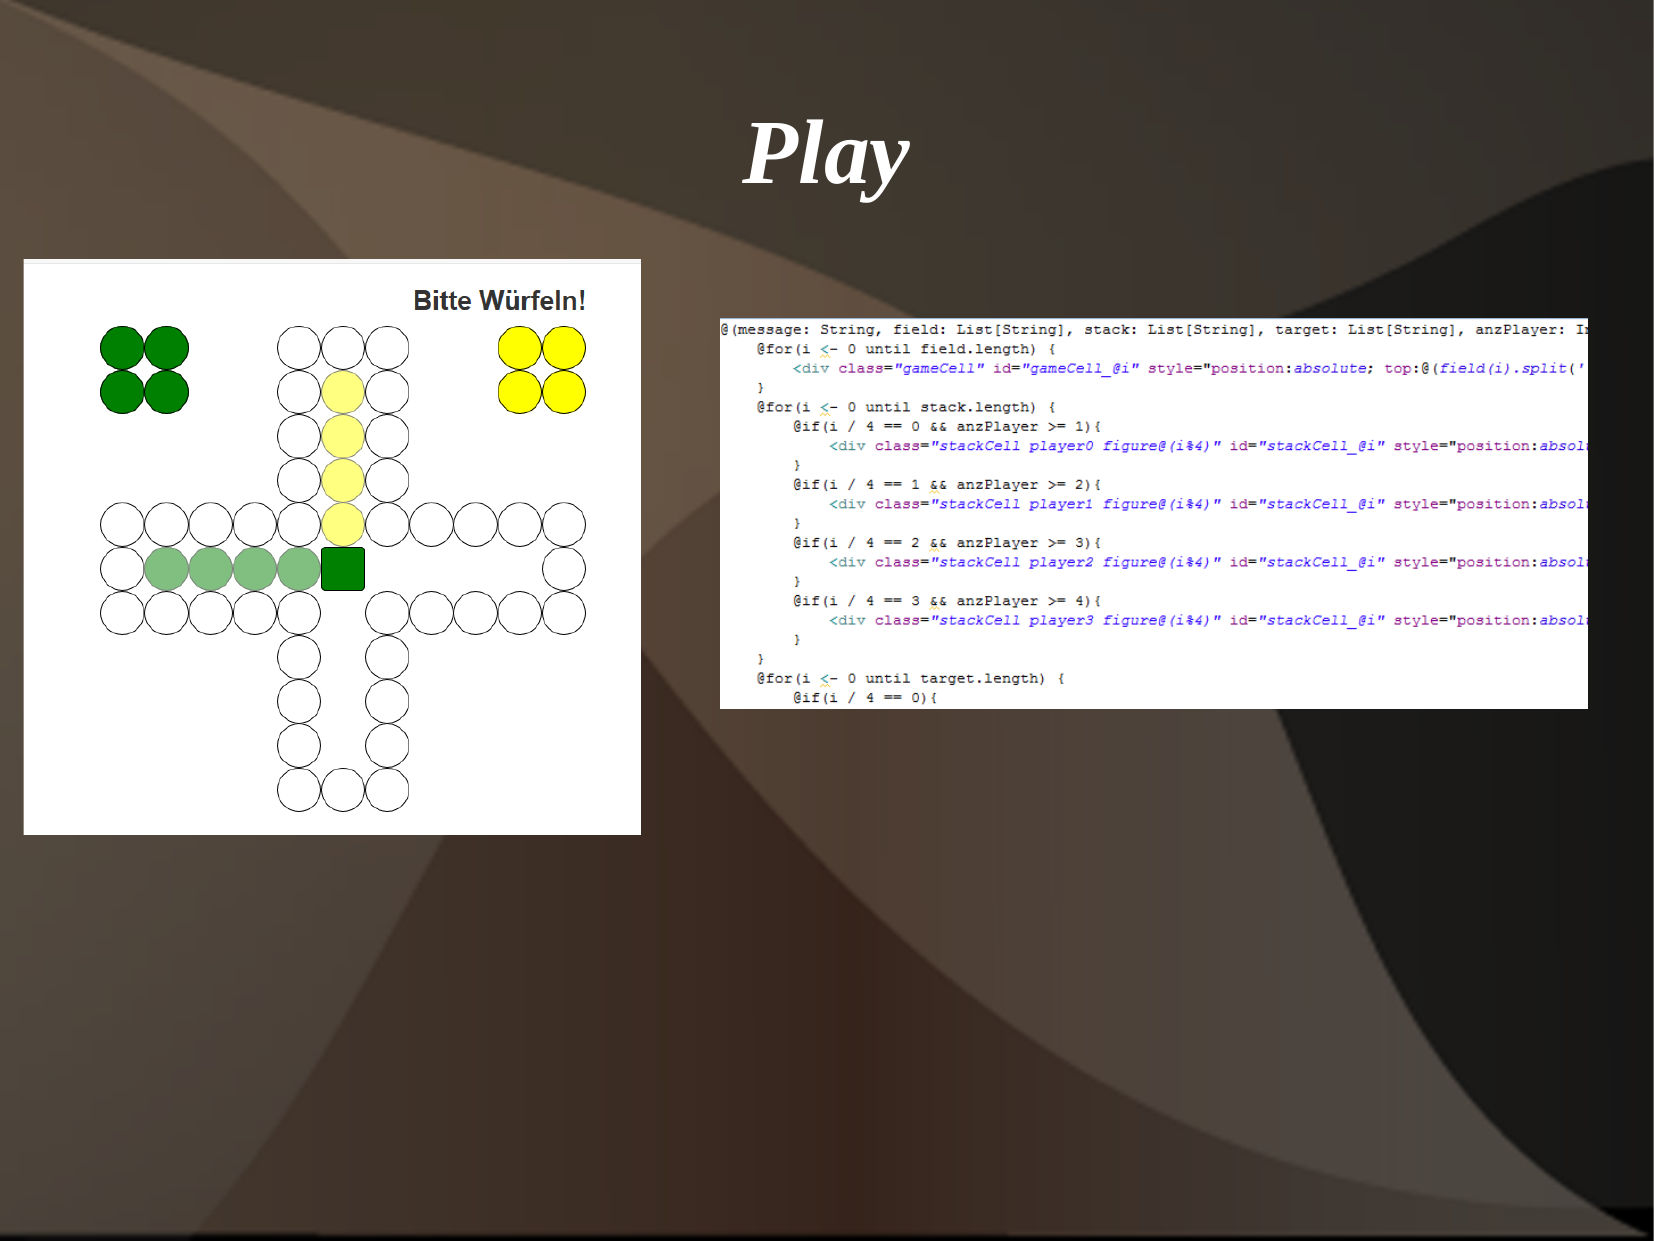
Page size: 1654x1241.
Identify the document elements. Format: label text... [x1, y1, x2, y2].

title Play [82, 49, 1571, 257]
picture [0, 0, 1654, 1241]
